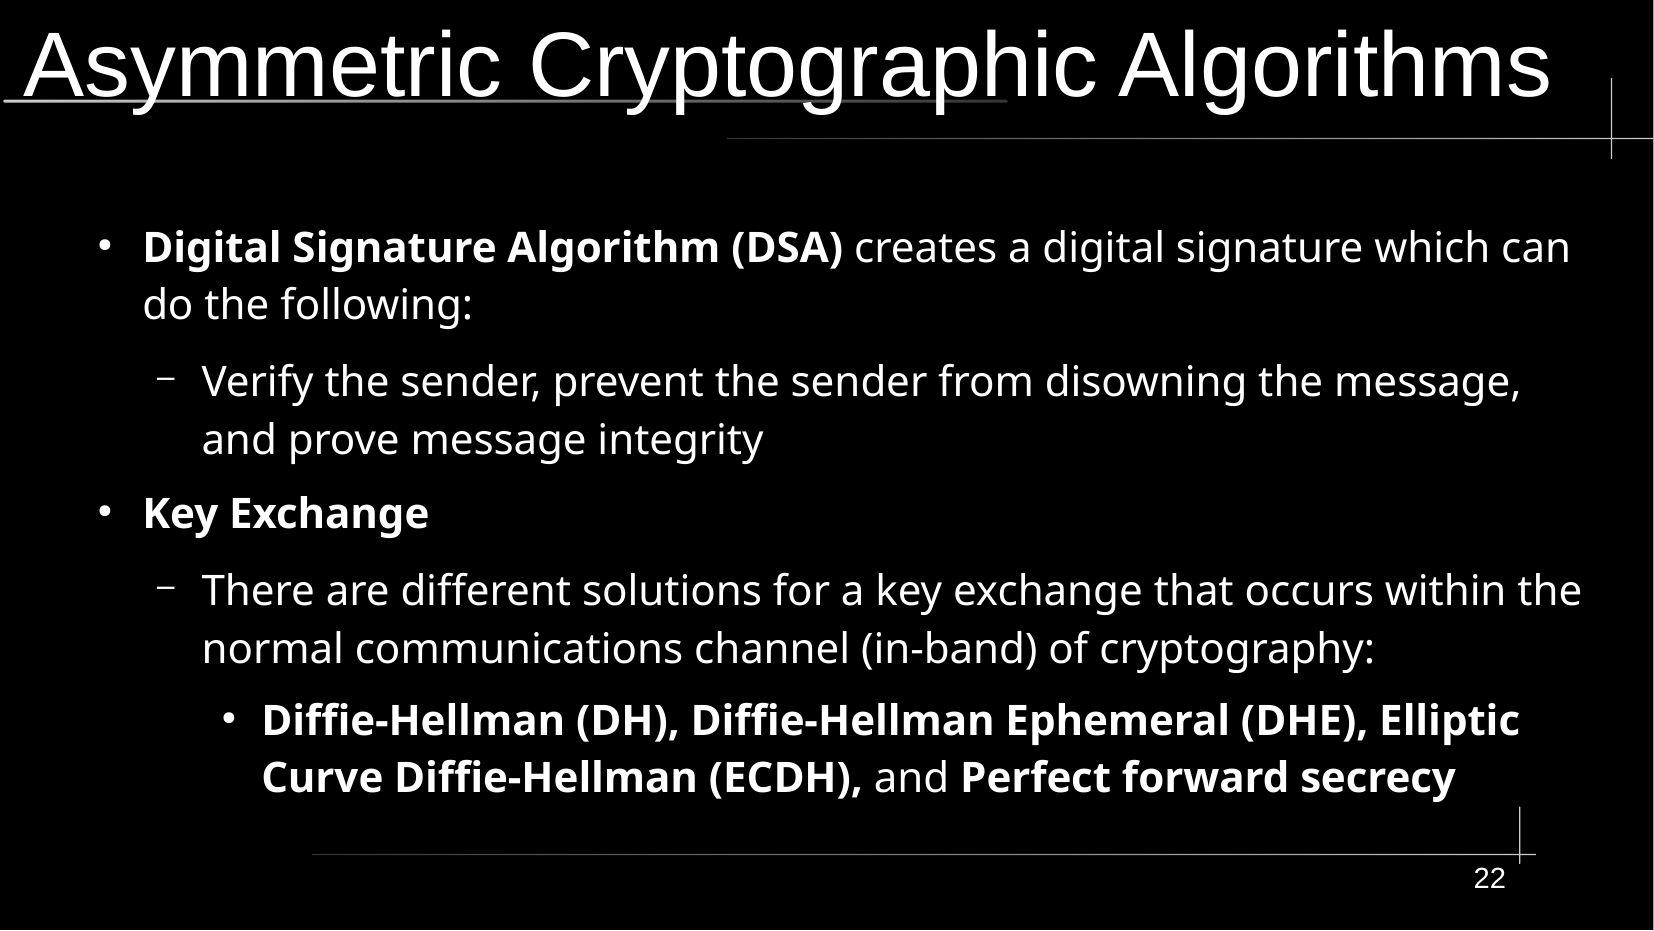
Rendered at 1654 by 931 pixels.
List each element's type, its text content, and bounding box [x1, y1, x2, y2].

title Asymmetric Cryptographic Algorithms [23, 11, 1589, 119]
list Digital Signature Algorithm (DSA) creates a digital signature which can do the following: Verify the sender, prevent the sender from disowning the message, and prove message integrity Key Exchange There are different solutions for a key exchange that occurs within the normal communications channel (in-band) of cryptography: Diffie-Hellman (DH), Diffie-Hellman Ephemeral (DHE), Elliptic Curve Diffie-Hellman (ECDH), and Perfect forward secrecy [82, 217, 1592, 811]
